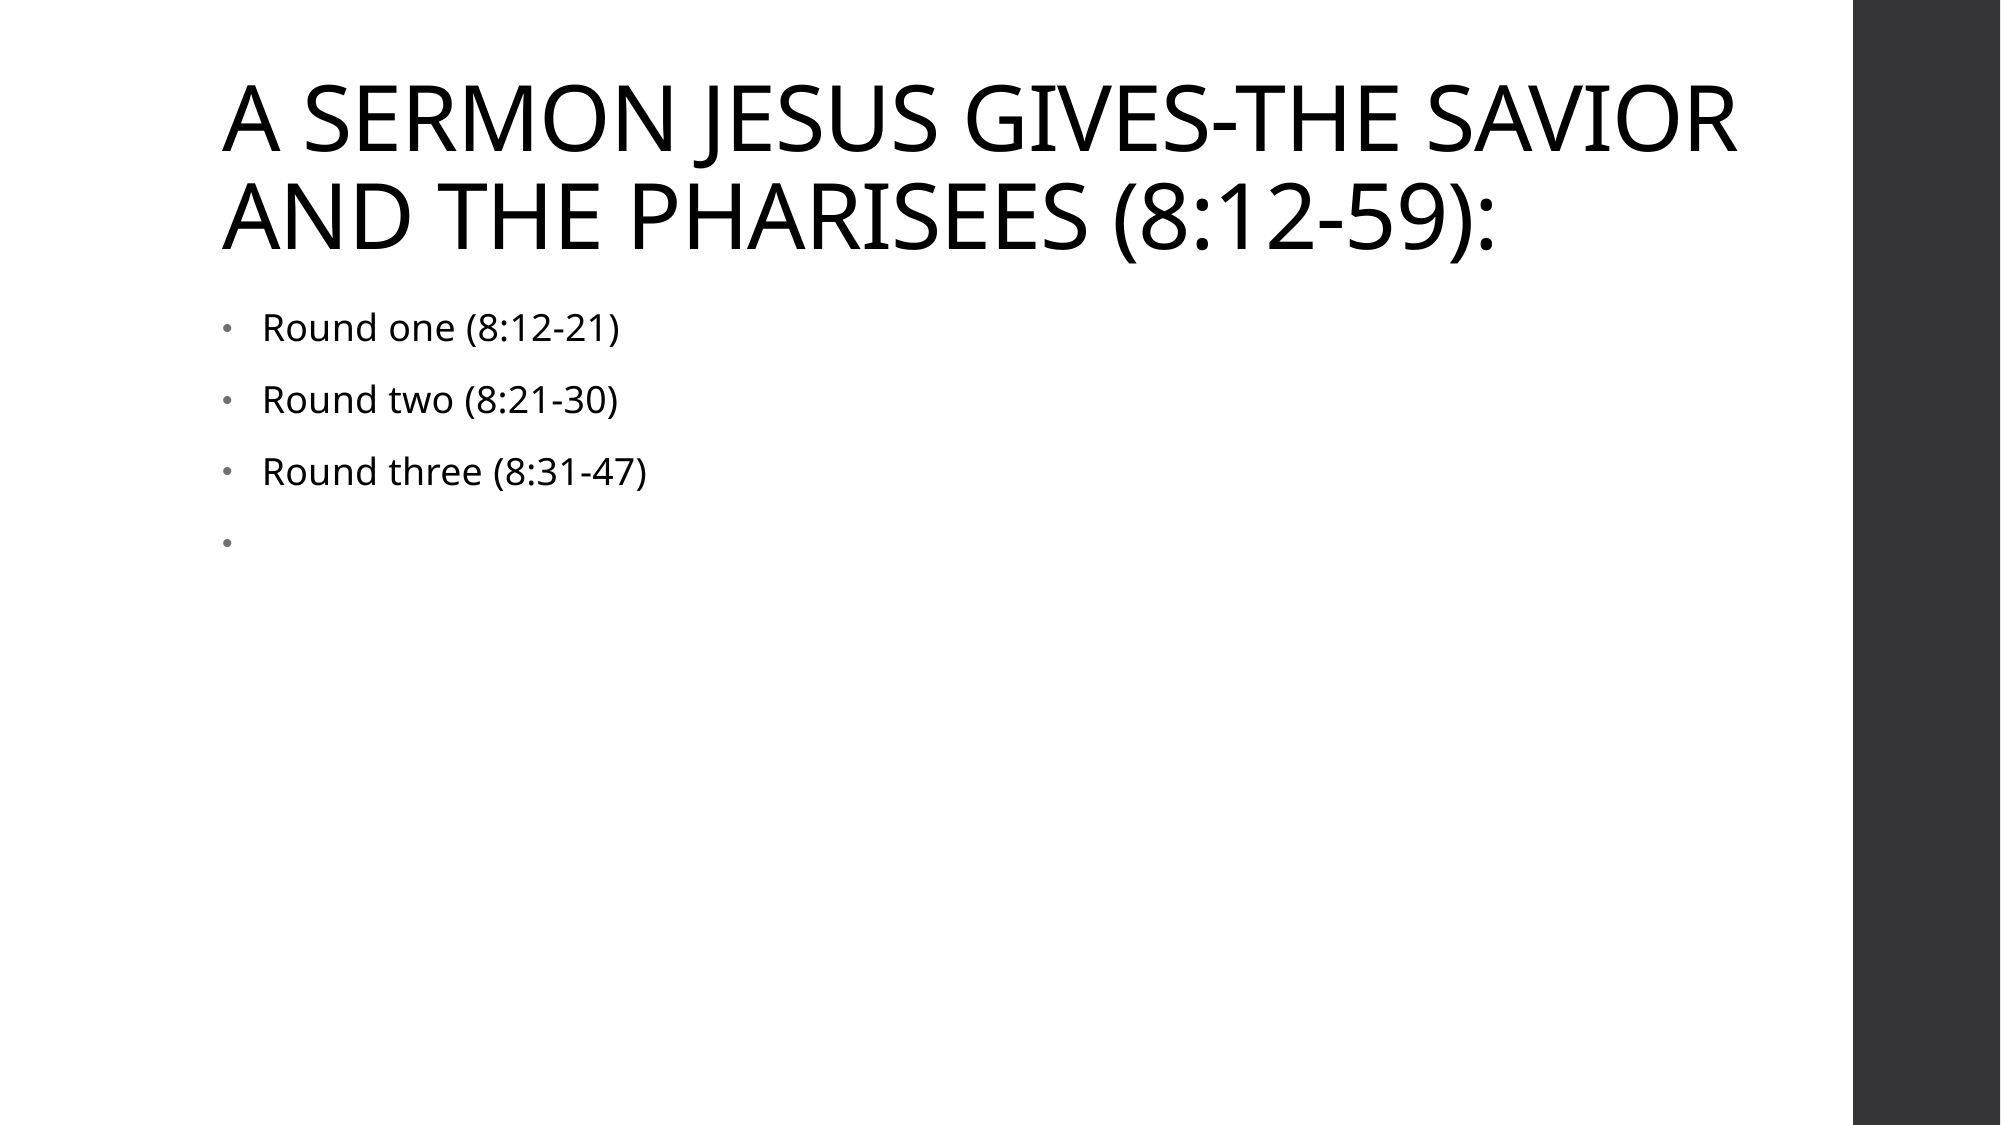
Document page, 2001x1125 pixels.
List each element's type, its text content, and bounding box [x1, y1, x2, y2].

title A SERMON JESUS GIVES-THE SAVIOR AND THE PHARISEES (8:12-59): [206, 60, 1797, 278]
list Round one (8:12-21) Round two (8:21-30) Round three (8:31-47) [206, 299, 1617, 1014]
